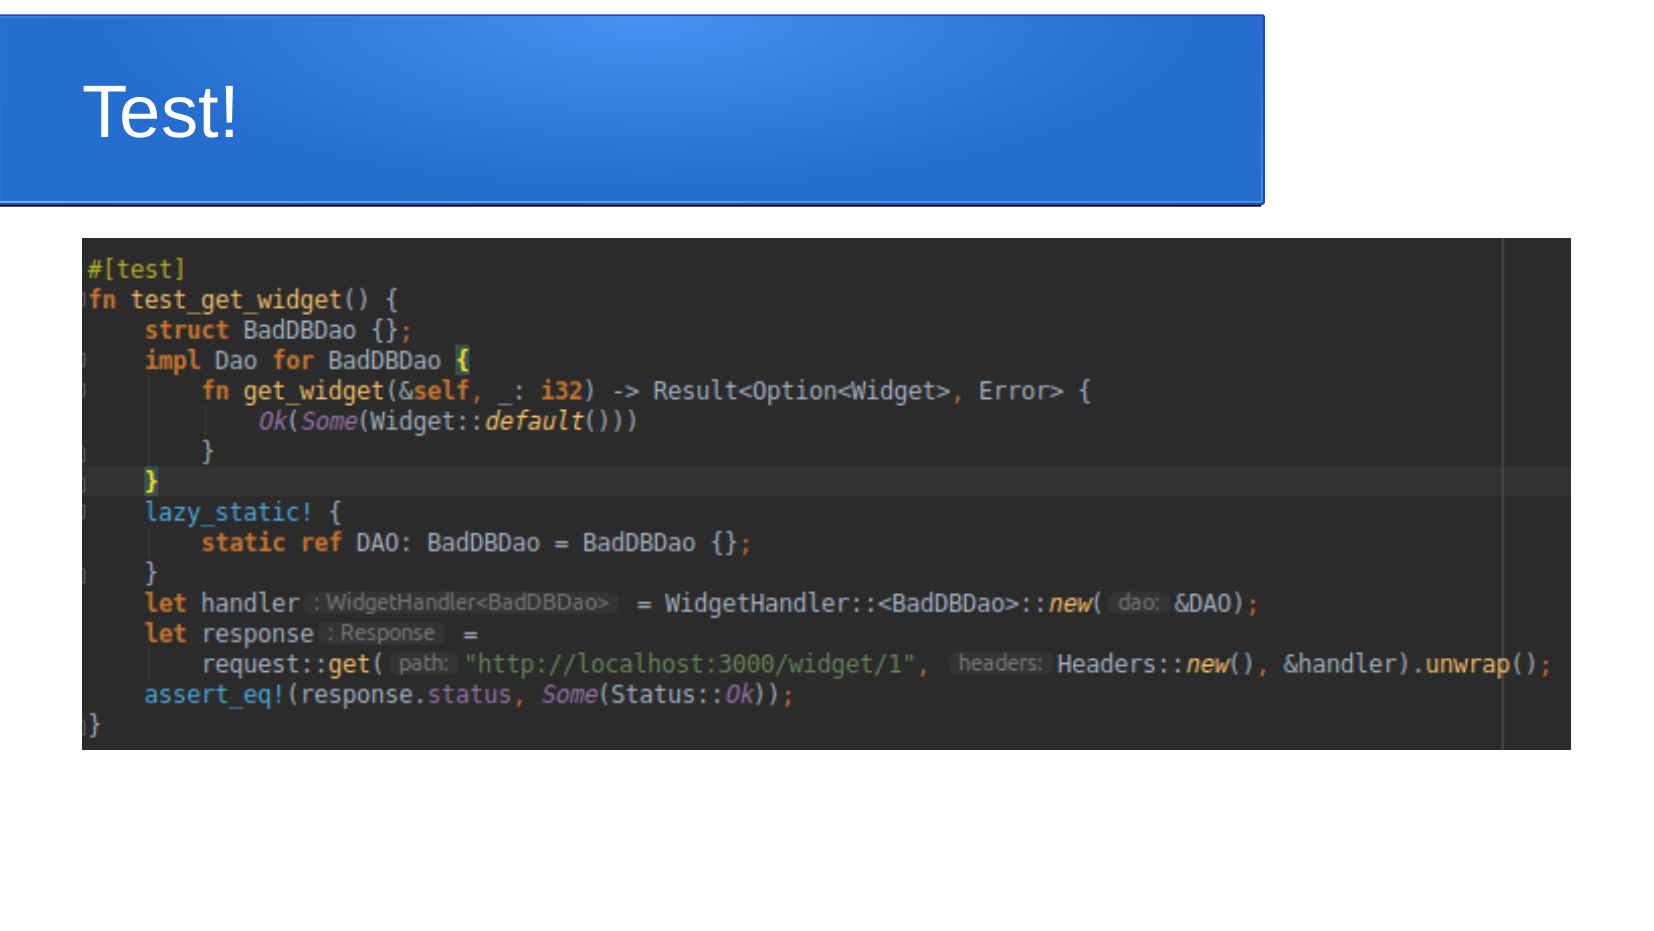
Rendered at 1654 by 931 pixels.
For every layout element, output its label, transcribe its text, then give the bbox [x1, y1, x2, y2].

picture [82, 238, 1571, 750]
title Test! [82, 35, 1235, 189]
